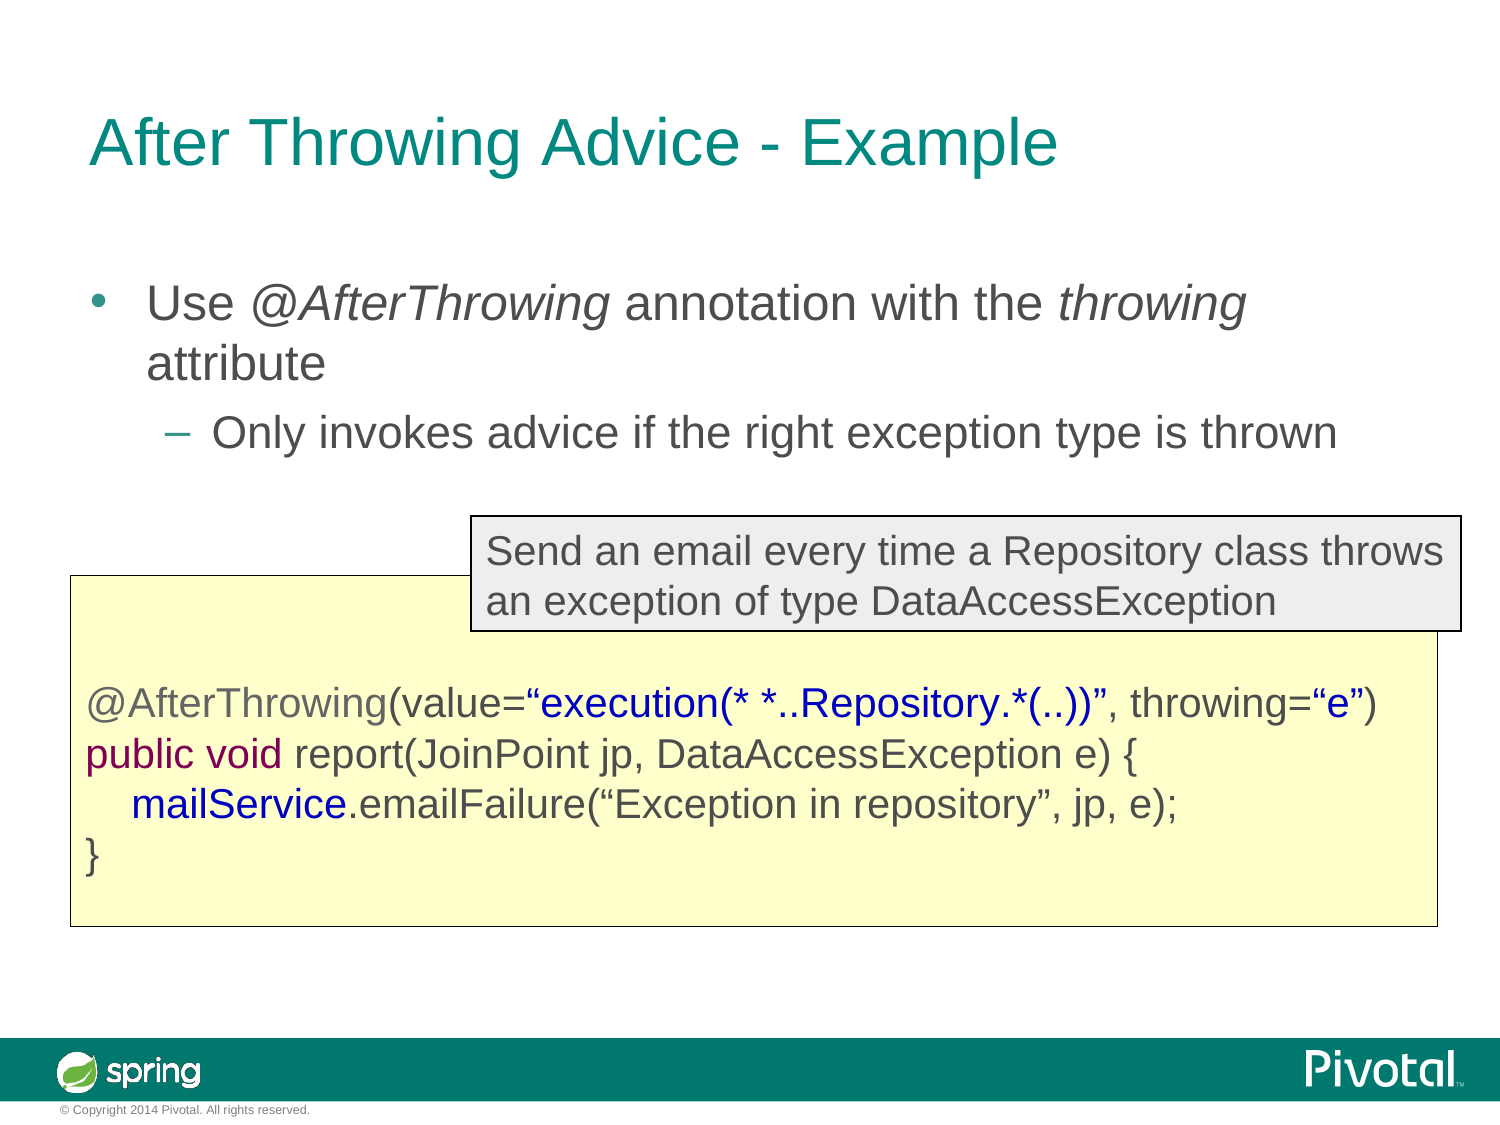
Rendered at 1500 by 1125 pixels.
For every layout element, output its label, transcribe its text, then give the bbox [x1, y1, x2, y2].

title After Throwing Advice - Example [75, 91, 1426, 187]
picture [1306, 1050, 1464, 1087]
picture [32, 1041, 210, 1103]
list Use @AfterThrowing annotation with the throwing attribute Only invokes advice if the right exception type is thrown [75, 262, 1426, 931]
text_box Send an email every time a Repository class throws an exception of type DataAccessException [1426, 515, 1461, 632]
